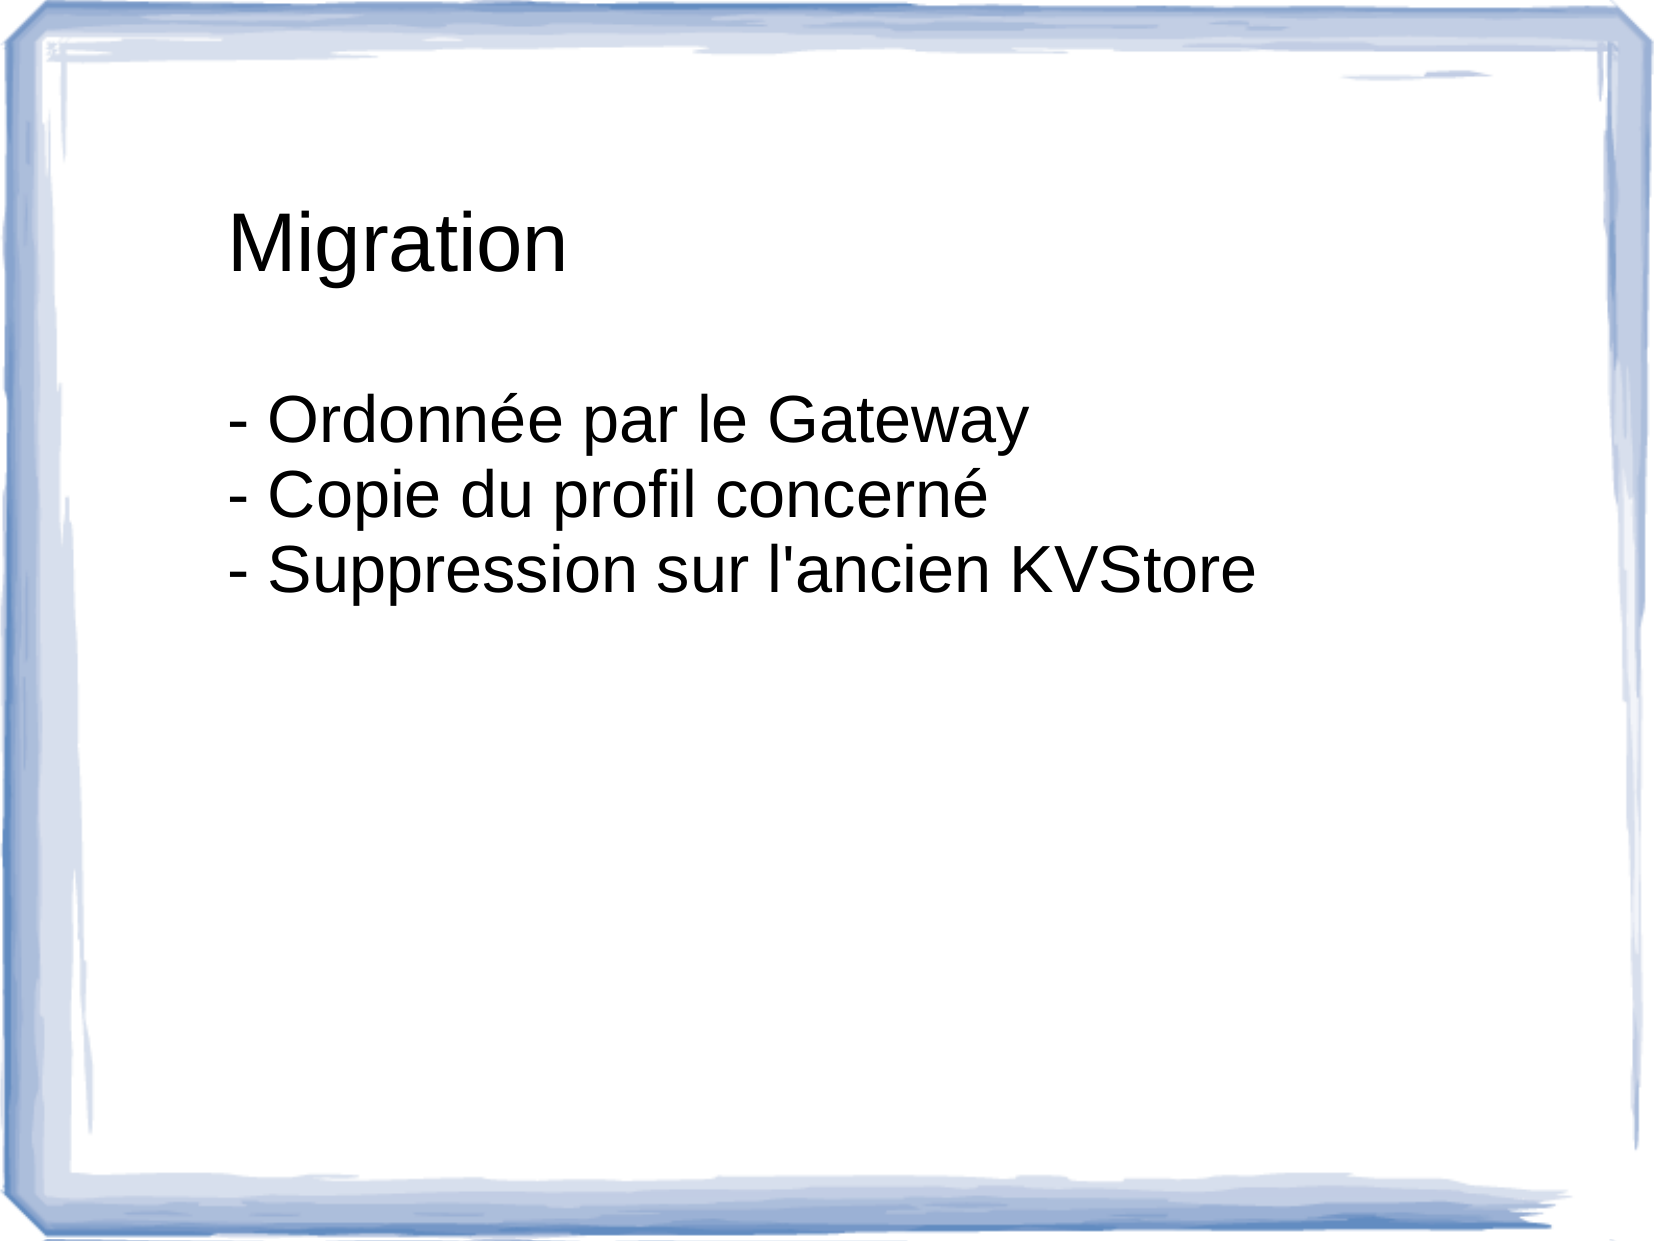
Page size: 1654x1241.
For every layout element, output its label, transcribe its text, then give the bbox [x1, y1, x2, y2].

text_box Migration - Ordonnée par le Gateway - Copie du profil concerné - Suppression sur l'ancien KVStore [212, 188, 1453, 615]
picture [0, 0, 1654, 1241]
